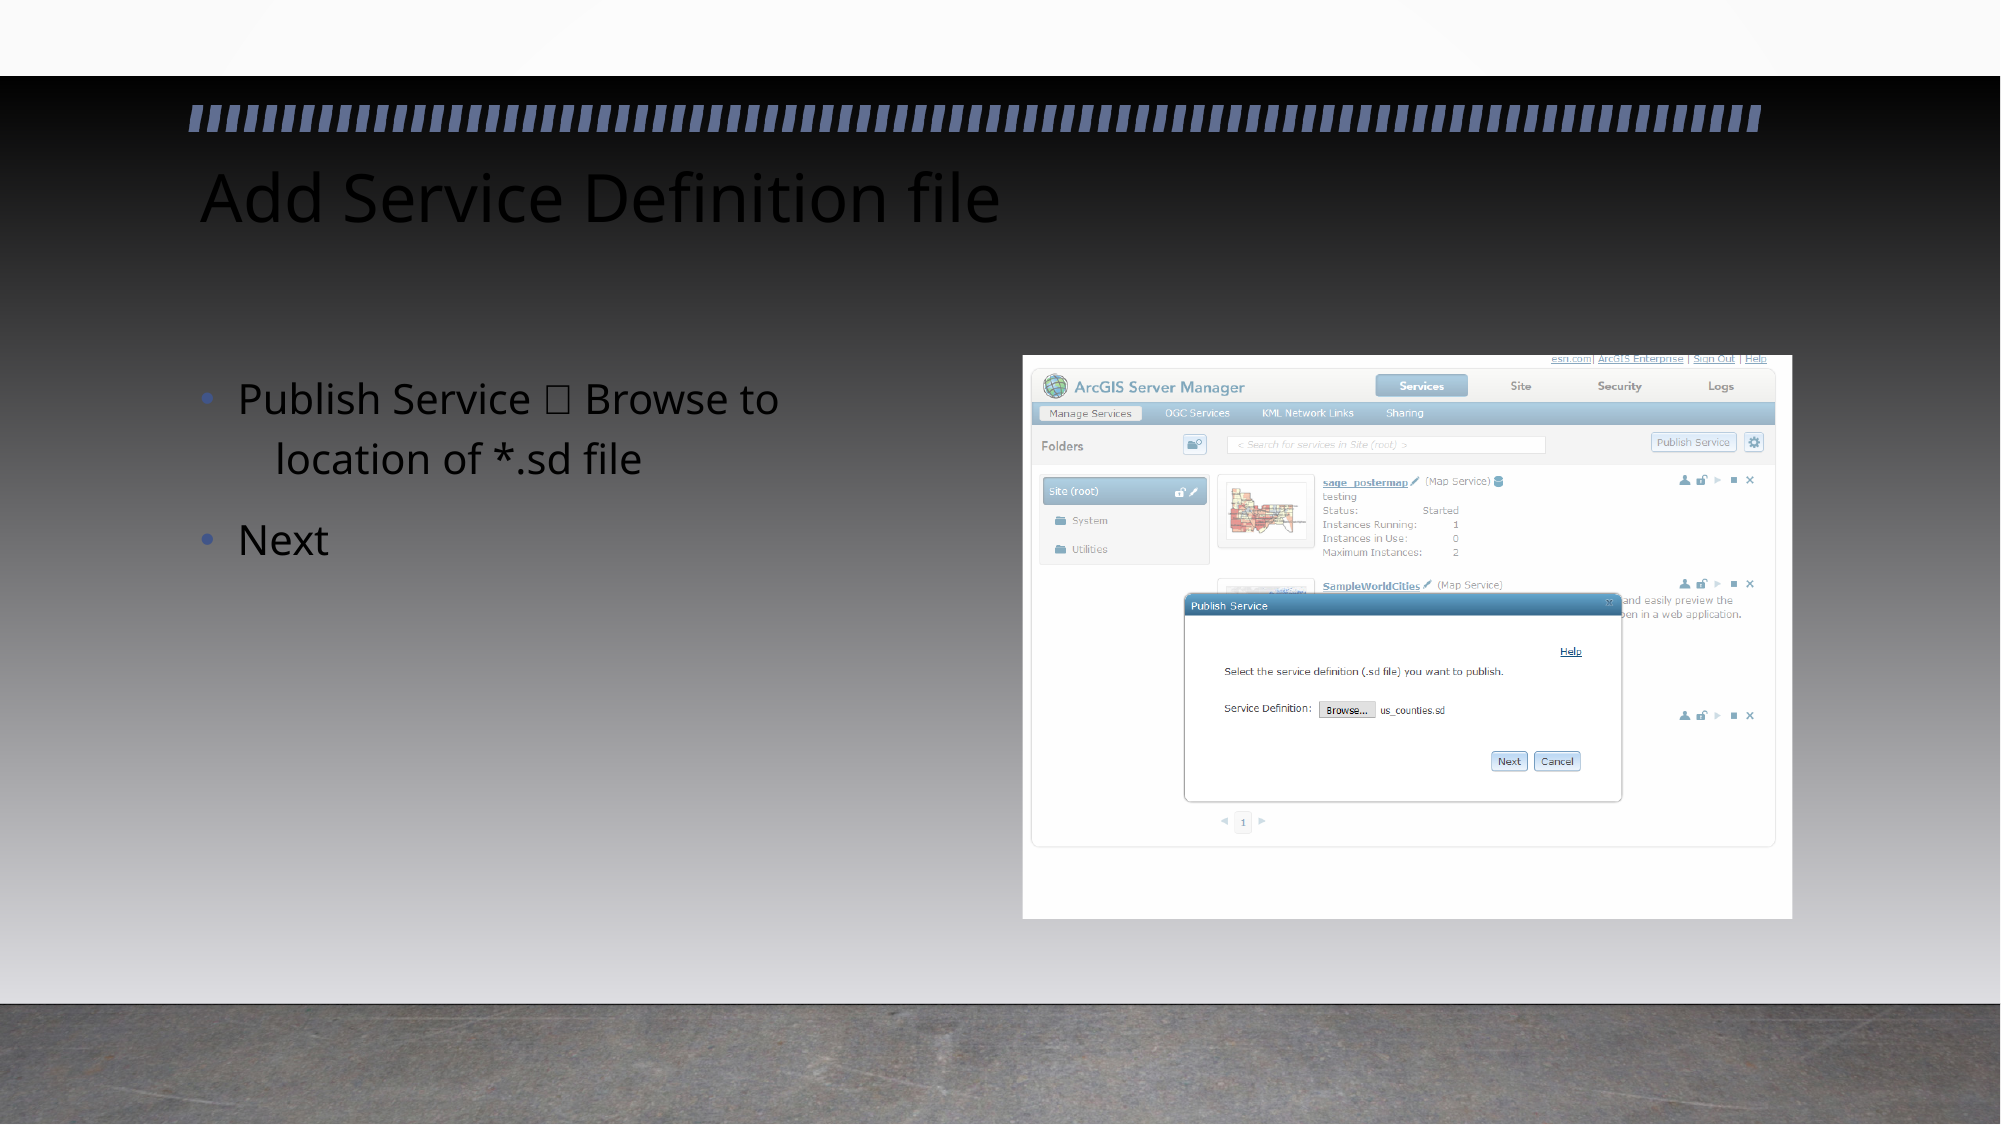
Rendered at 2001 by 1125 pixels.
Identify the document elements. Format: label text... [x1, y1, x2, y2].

list Publish Service  Browse to location of *.sd file Next [185, 355, 948, 896]
picture [1022, 355, 1793, 919]
title Add Service Definition file [185, 157, 1762, 331]
